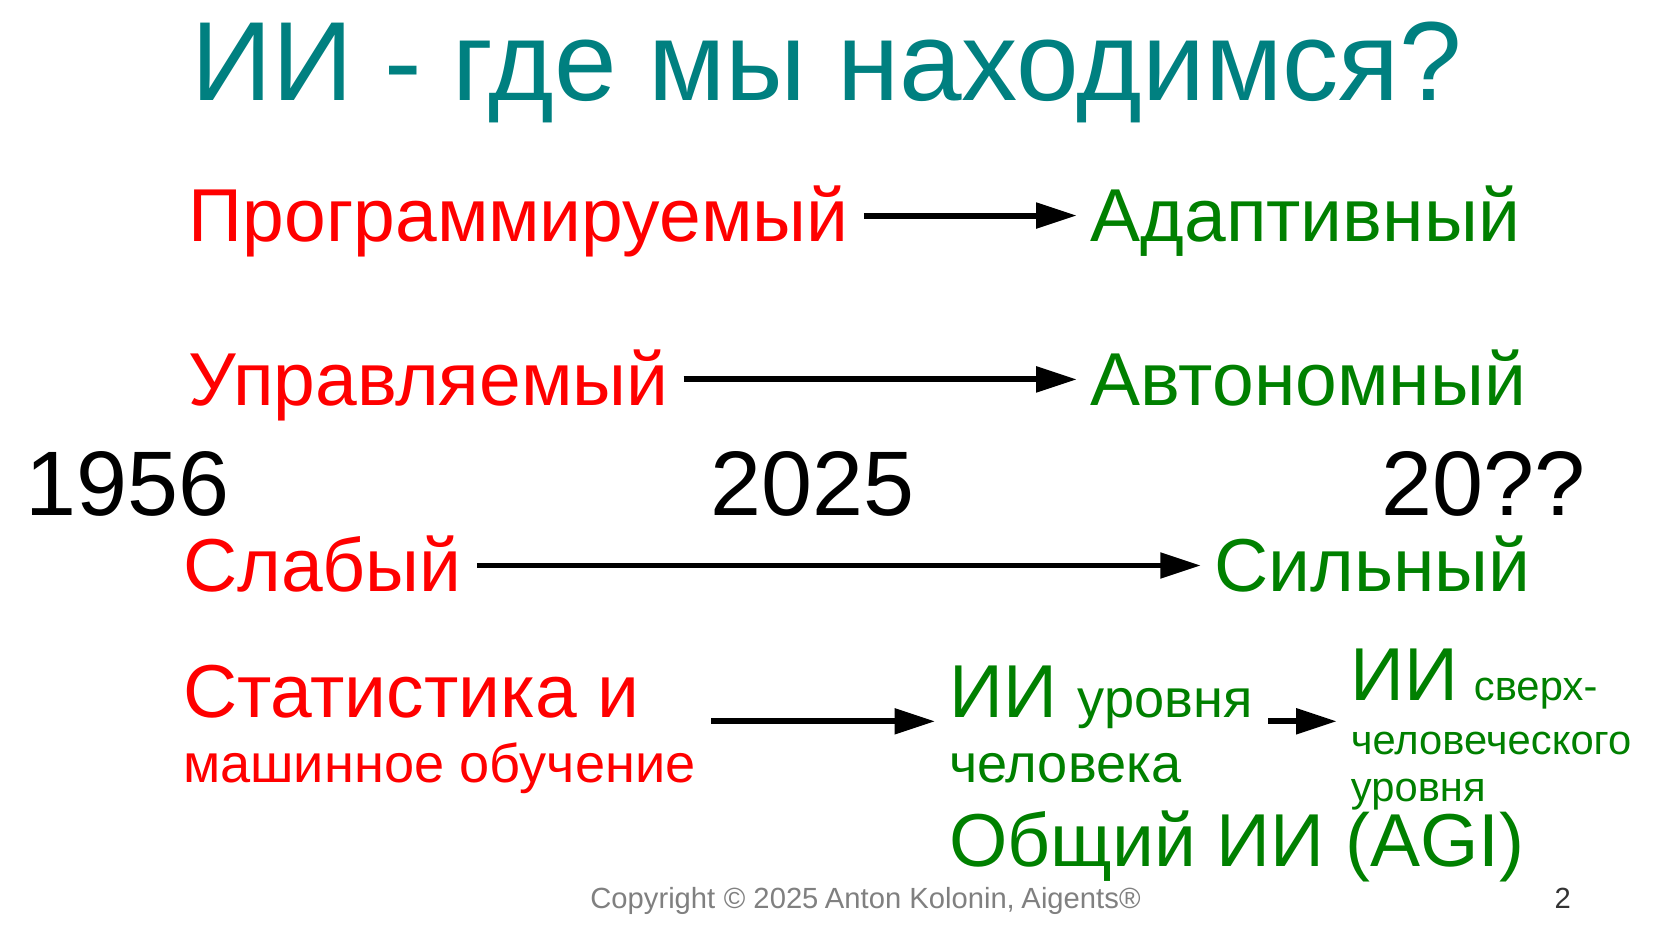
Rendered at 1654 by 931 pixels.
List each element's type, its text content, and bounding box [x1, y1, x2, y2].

text_box Слабый [168, 516, 477, 615]
text_box Автономный [1076, 330, 1542, 429]
text_box 20?? [1367, 424, 1649, 543]
text_box Управляемый [174, 330, 684, 429]
text_box 2025 [695, 424, 978, 543]
text_box ИИ сверх- человеческого уровня [1336, 625, 1647, 818]
text_box Статистика и машинное обучение [168, 641, 711, 801]
text_box ИИ - где мы находимся? [0, 0, 1654, 132]
text_box Сильный [1200, 516, 1546, 615]
text_box ИИ уровня человека [934, 641, 1268, 790]
text_box Программируемый [174, 166, 864, 265]
text_box Общий ИИ (AGI) [934, 790, 1622, 890]
text_box 1956 [10, 424, 293, 543]
text_box Адаптивный [1076, 166, 1536, 265]
